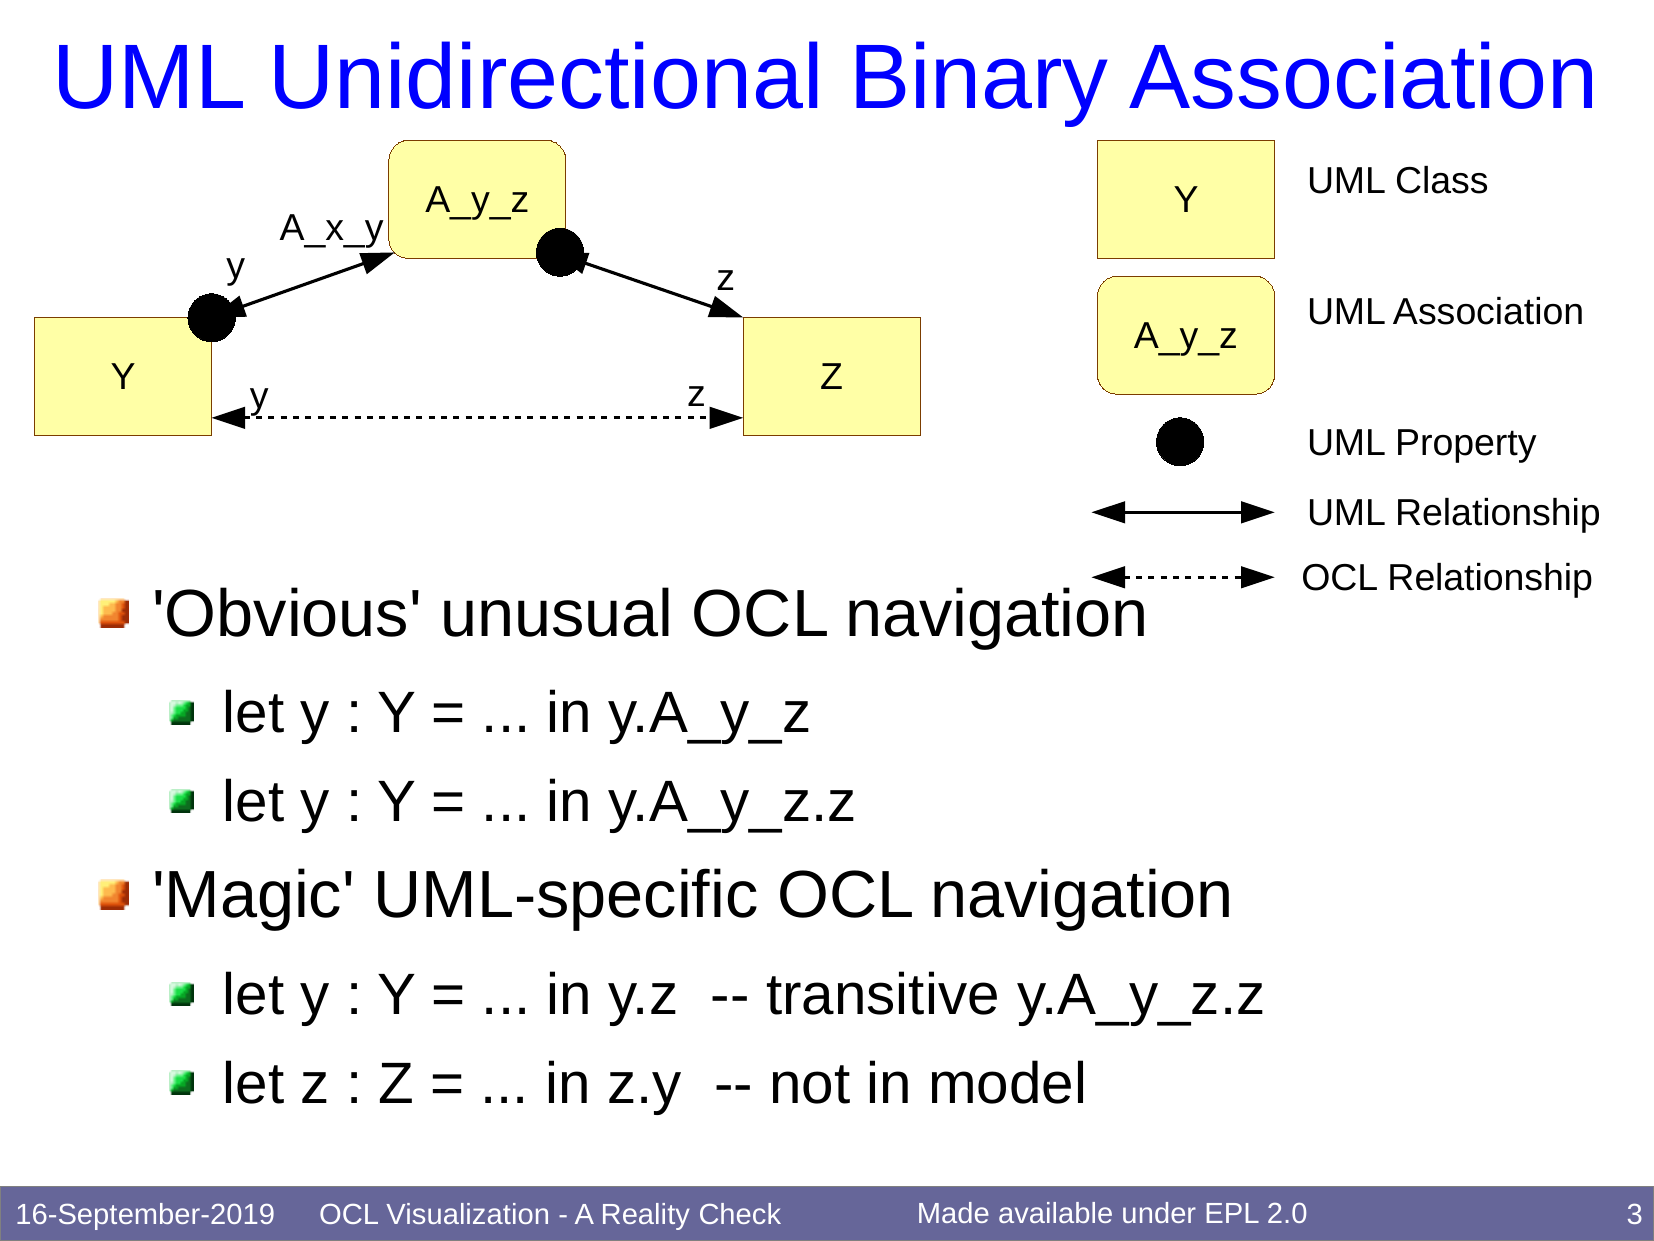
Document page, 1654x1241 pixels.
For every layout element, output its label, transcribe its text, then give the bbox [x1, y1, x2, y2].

text_box A_y_z [1097, 276, 1275, 395]
text_box A_y_z [388, 140, 566, 259]
list 'Obvious' unusual OCL navigation let y : Y = ... in y.A_y_z let y : Y = ... in y.A_y_z.z 'Magic' UML-specific OCL navigation let y : Y = ... in y.z -- transitive y.A_y_z.z let z : Z = ... in z.y -- not in model [81, 575, 1570, 1167]
text_box y [235, 366, 413, 424]
text_box Y [1097, 140, 1275, 259]
text_box UML Class [1292, 152, 1612, 251]
text_box A_x_y [264, 199, 442, 257]
text_box Z [743, 317, 921, 436]
title UML Unidirectional Binary Association [9, 0, 1644, 180]
text_box OCL Relationship [1286, 549, 1624, 607]
text_box UML Property [1292, 413, 1576, 471]
text_box Y [34, 317, 212, 436]
text_box z [672, 364, 850, 422]
text_box UML Association [1292, 283, 1612, 383]
text_box [1156, 417, 1204, 466]
text_box [187, 293, 236, 342]
text_box y [211, 236, 389, 294]
text_box z [701, 248, 879, 306]
text_box [536, 228, 584, 277]
text_box UML Relationship [1292, 484, 1629, 542]
